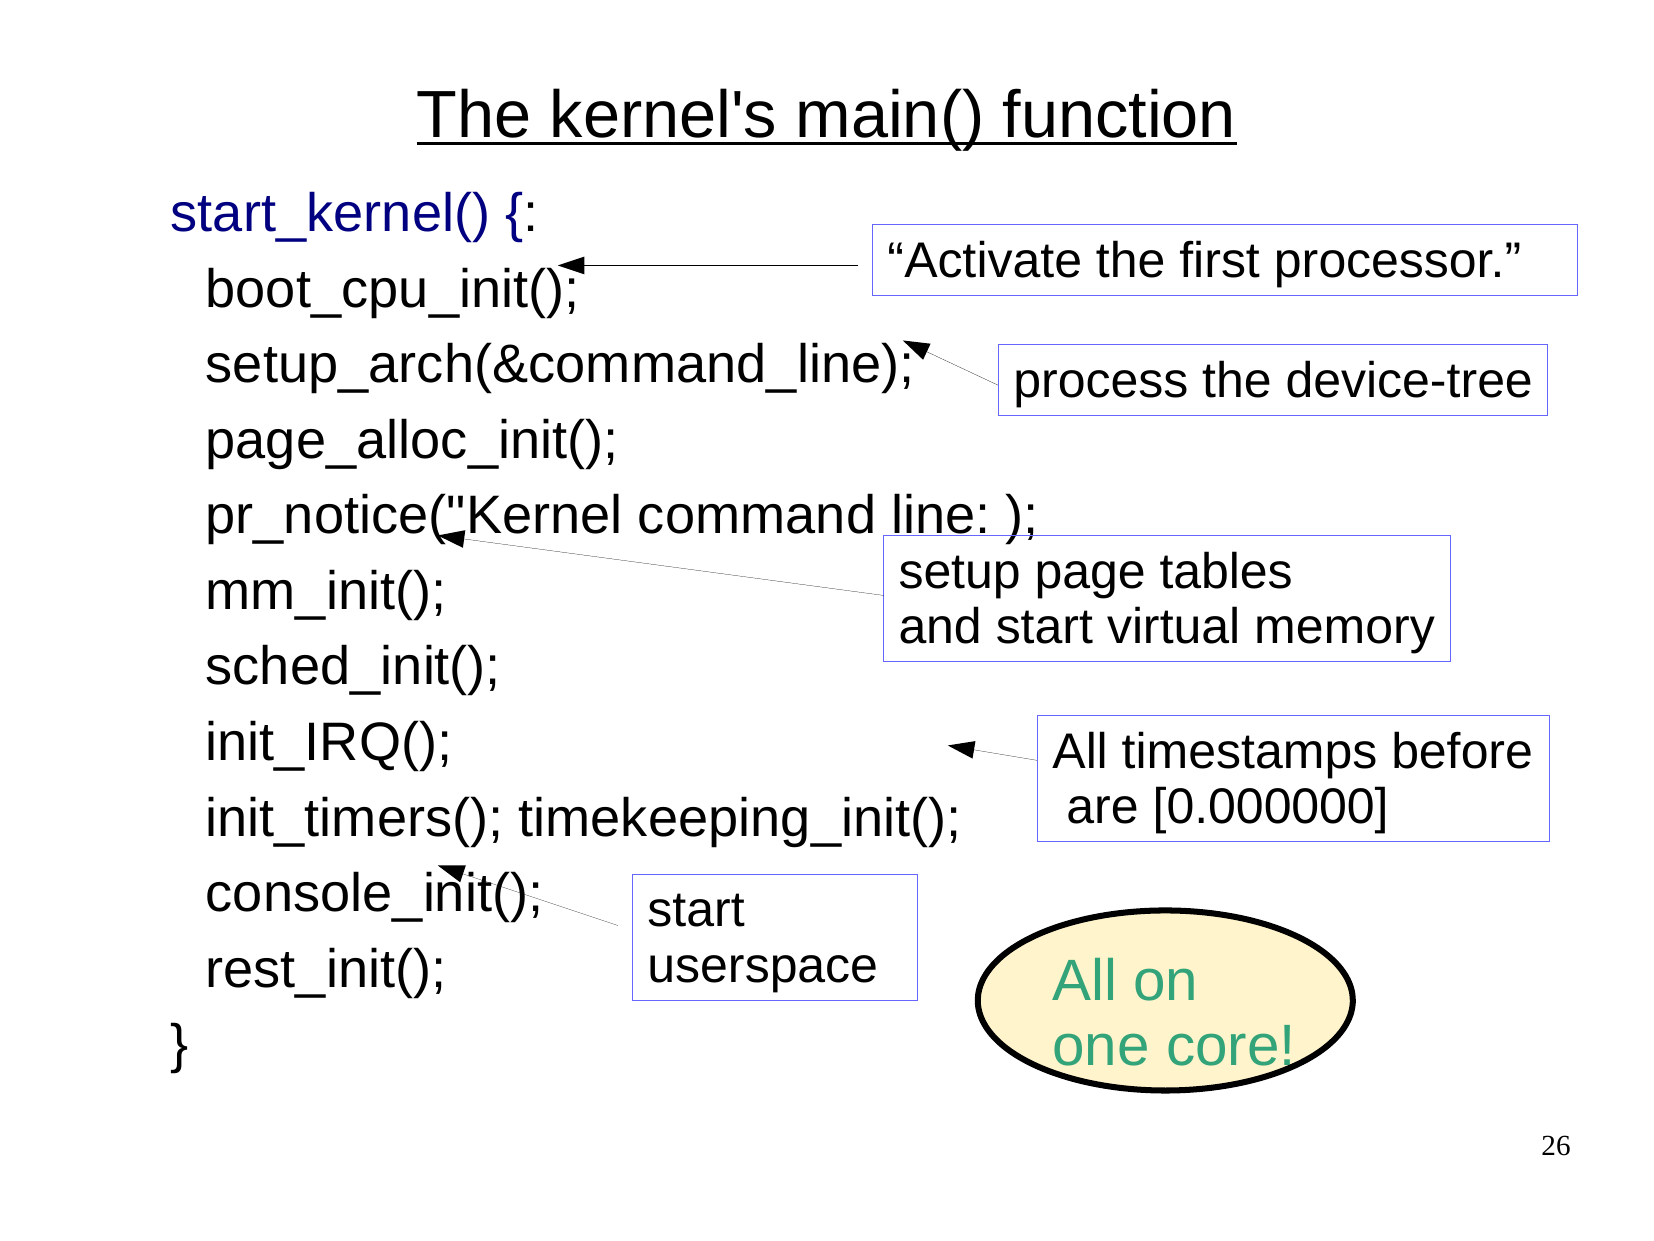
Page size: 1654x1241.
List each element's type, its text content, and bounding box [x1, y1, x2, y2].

title The kernel's main() function [82, 49, 1571, 181]
text_box [977, 910, 1353, 1091]
text_box All on one core! [1299, 940, 1458, 1065]
text_box start_kernel() {: boot_cpu_init(); setup_arch(&command_line); page_alloc_init(); pr_notice("Kernel command line: ); mm_init(); sched_init(); init_IRQ(); init_timers(); timekeeping_init(); console_init(); rest_init(); } [120, 175, 1227, 1096]
text_box process the device-tree [998, 344, 1548, 416]
text_box “Activate the first processor.” [872, 224, 1578, 296]
text_box All timestamps before are [0.000000] [1037, 715, 1550, 842]
text_box setup page tables and start virtual memory [883, 535, 1451, 662]
text_box start userspace [632, 874, 918, 1001]
